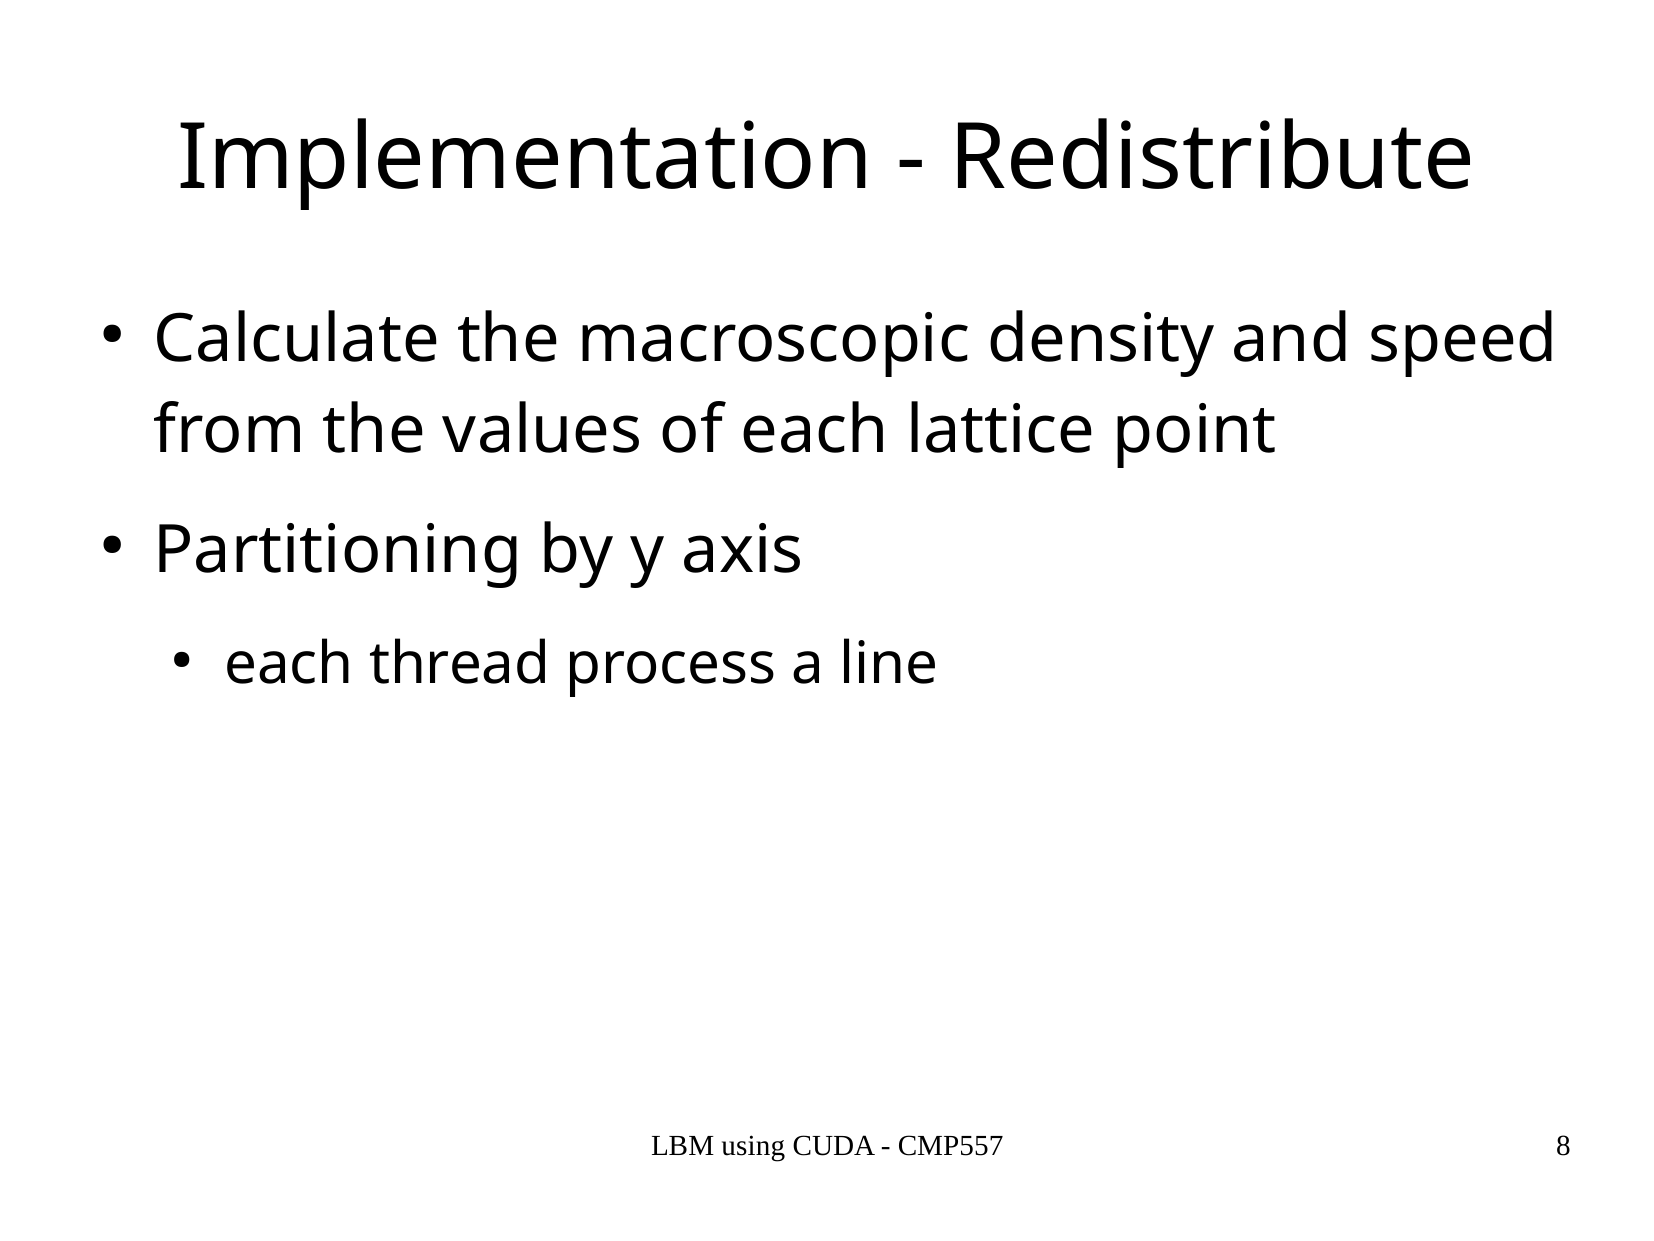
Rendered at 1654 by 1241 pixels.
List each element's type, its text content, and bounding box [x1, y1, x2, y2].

title Implementation - Redistribute [82, 56, 1571, 250]
list Calculate the macroscopic density and speed from the values of each lattice point Partitioning by y axis each thread process a line [82, 290, 1571, 1109]
